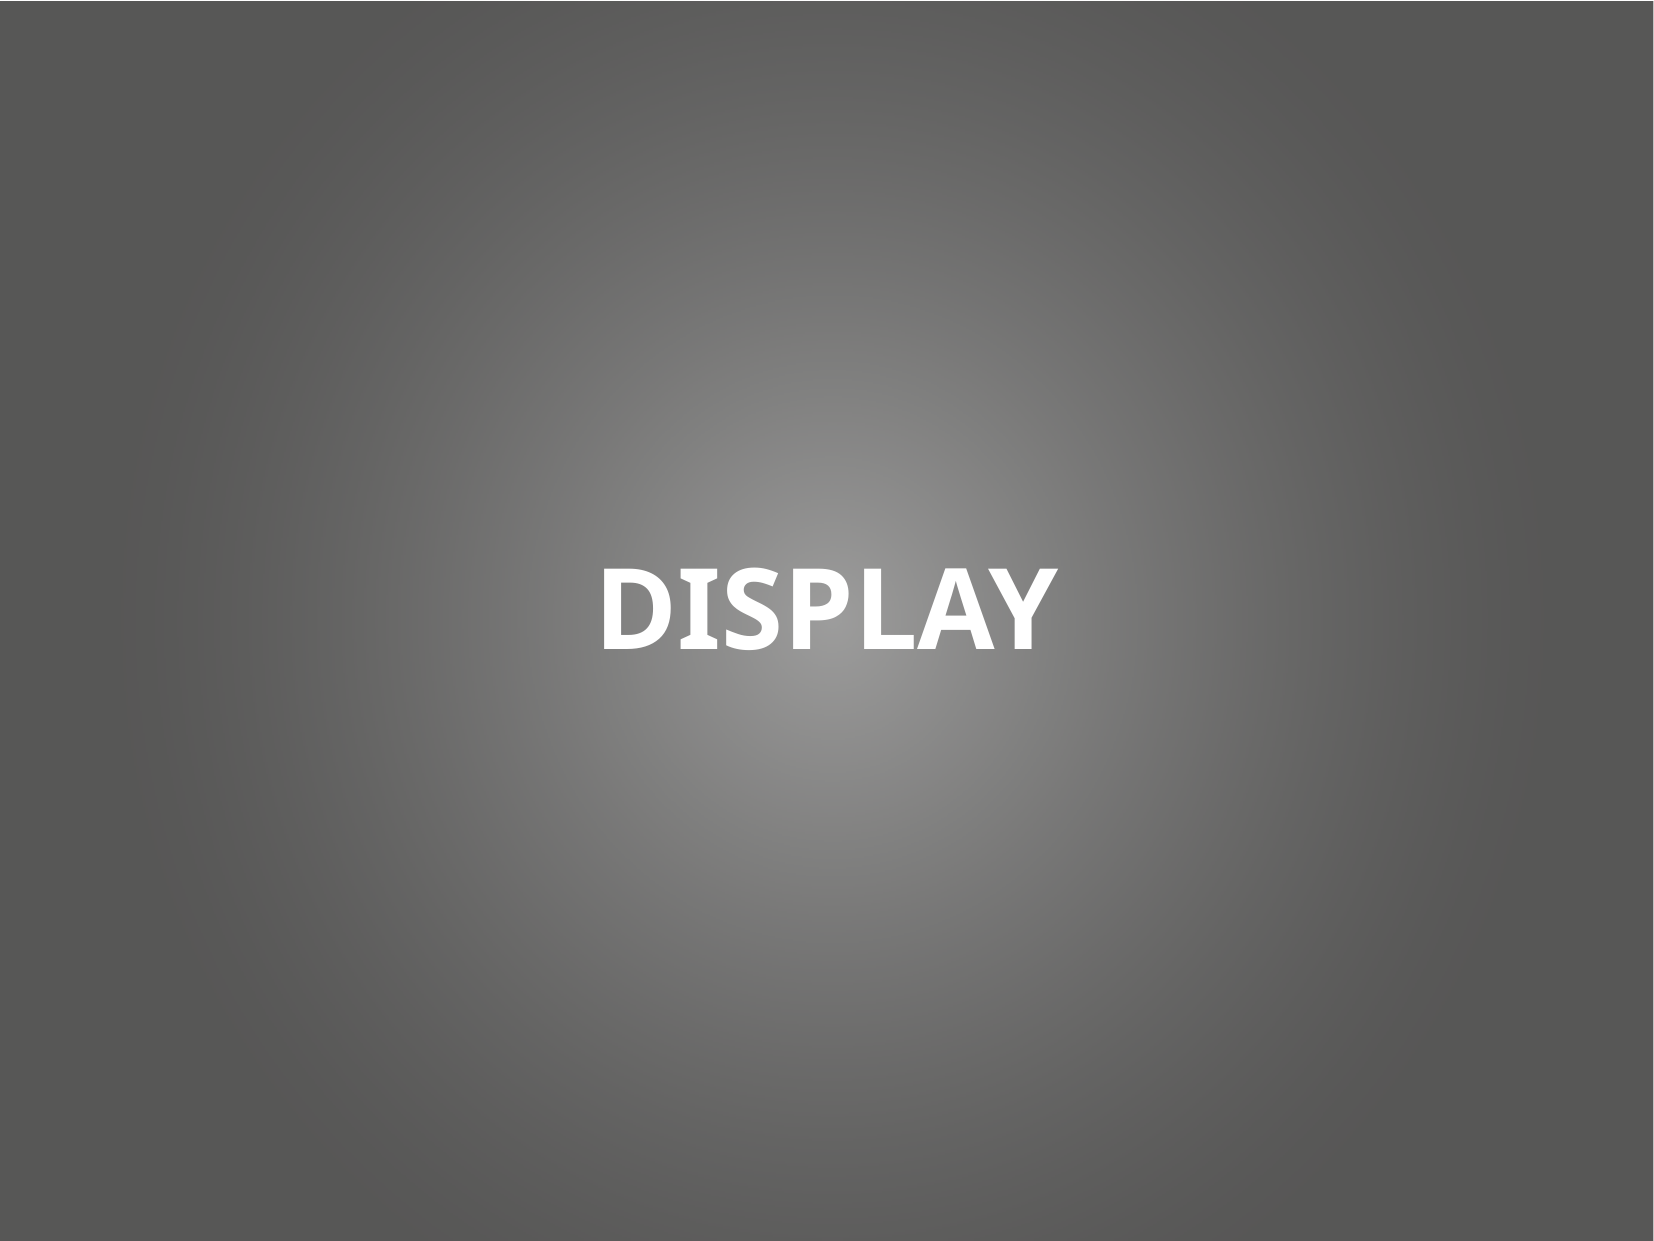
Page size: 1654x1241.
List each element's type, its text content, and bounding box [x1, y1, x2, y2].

title DISPLAY [82, 501, 1571, 710]
picture [0, 1, 1654, 1241]
